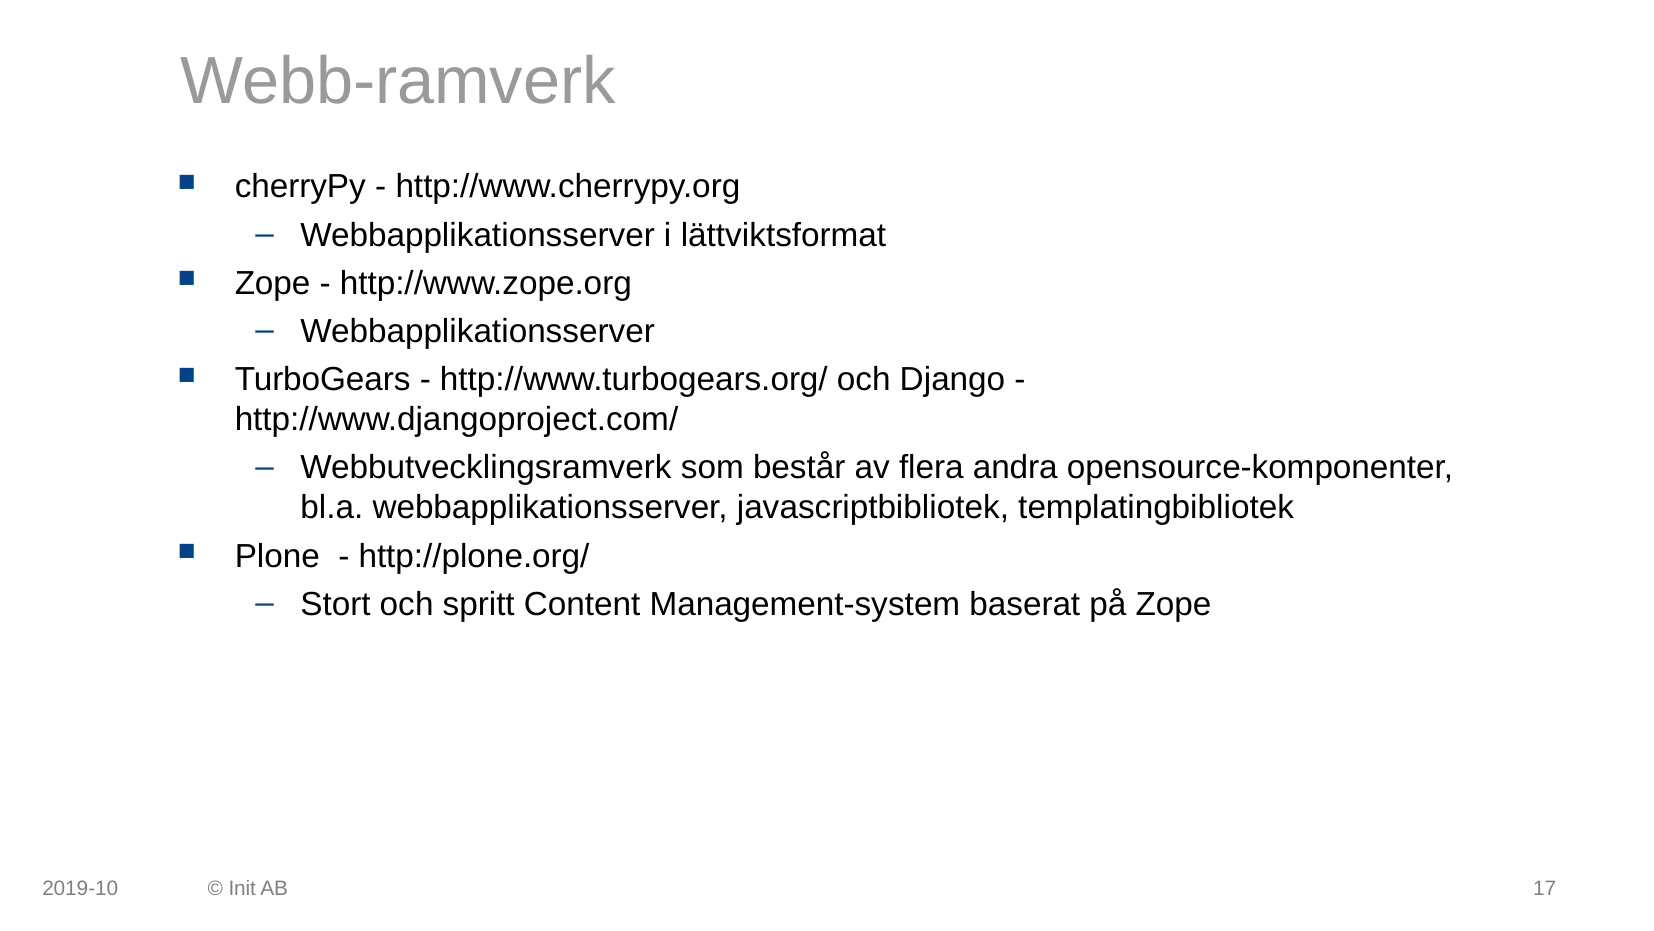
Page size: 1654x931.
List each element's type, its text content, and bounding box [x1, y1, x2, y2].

text_box 2019-10 [27, 857, 166, 908]
text_box cherryPy - http://www.cherrypy.org Webbapplikationsserver i lättviktsformat Zope - http://www.zope.org Webbapplikationsserver TurboGears - http://www.turbogears.org/ och Django - http://www.djangoproject.com/ Webbutvecklingsramverk som består av flera andra opensource-komponenter, bl.a. webbapplikationsserver, javascriptbibliotek, templatingbibliotek Plone - http://plone.org/ Stort och spritt Content Management-system baserat på Zope [165, 156, 1489, 796]
text_box © Init AB [192, 857, 1461, 908]
text_box <nummer> [1488, 857, 1571, 908]
text_box Webb-ramverk [165, 0, 1489, 125]
